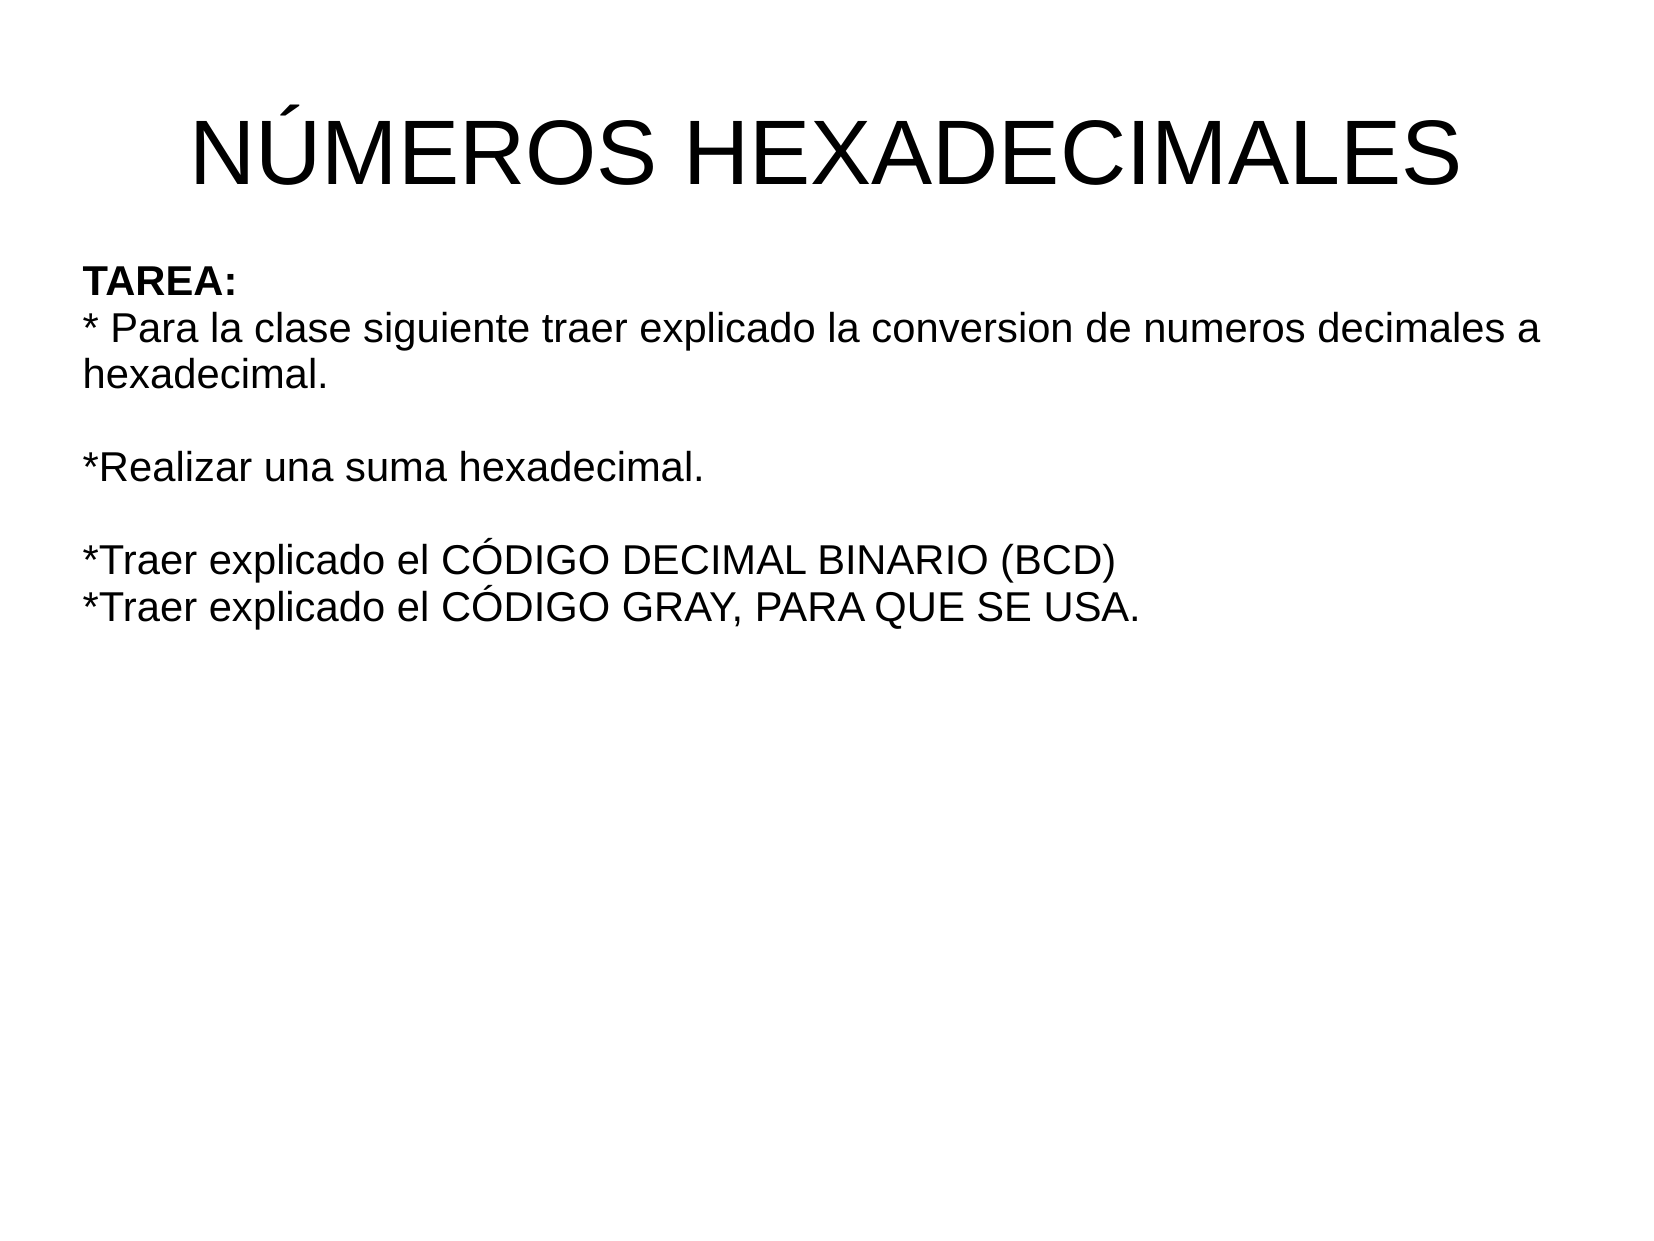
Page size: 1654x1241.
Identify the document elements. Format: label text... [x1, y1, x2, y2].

title NÚMEROS HEXADECIMALES [82, 49, 1571, 254]
subtitle TAREA: * Para la clase siguiente traer explicado la conversion de numeros decimales a hexadecimal. *Realizar una suma hexadecimal. *Traer explicado el CÓDIGO DECIMAL BINARIO (BCD) *Traer explicado el CÓDIGO GRAY, PARA QUE SE USA. [82, 254, 1571, 1145]
